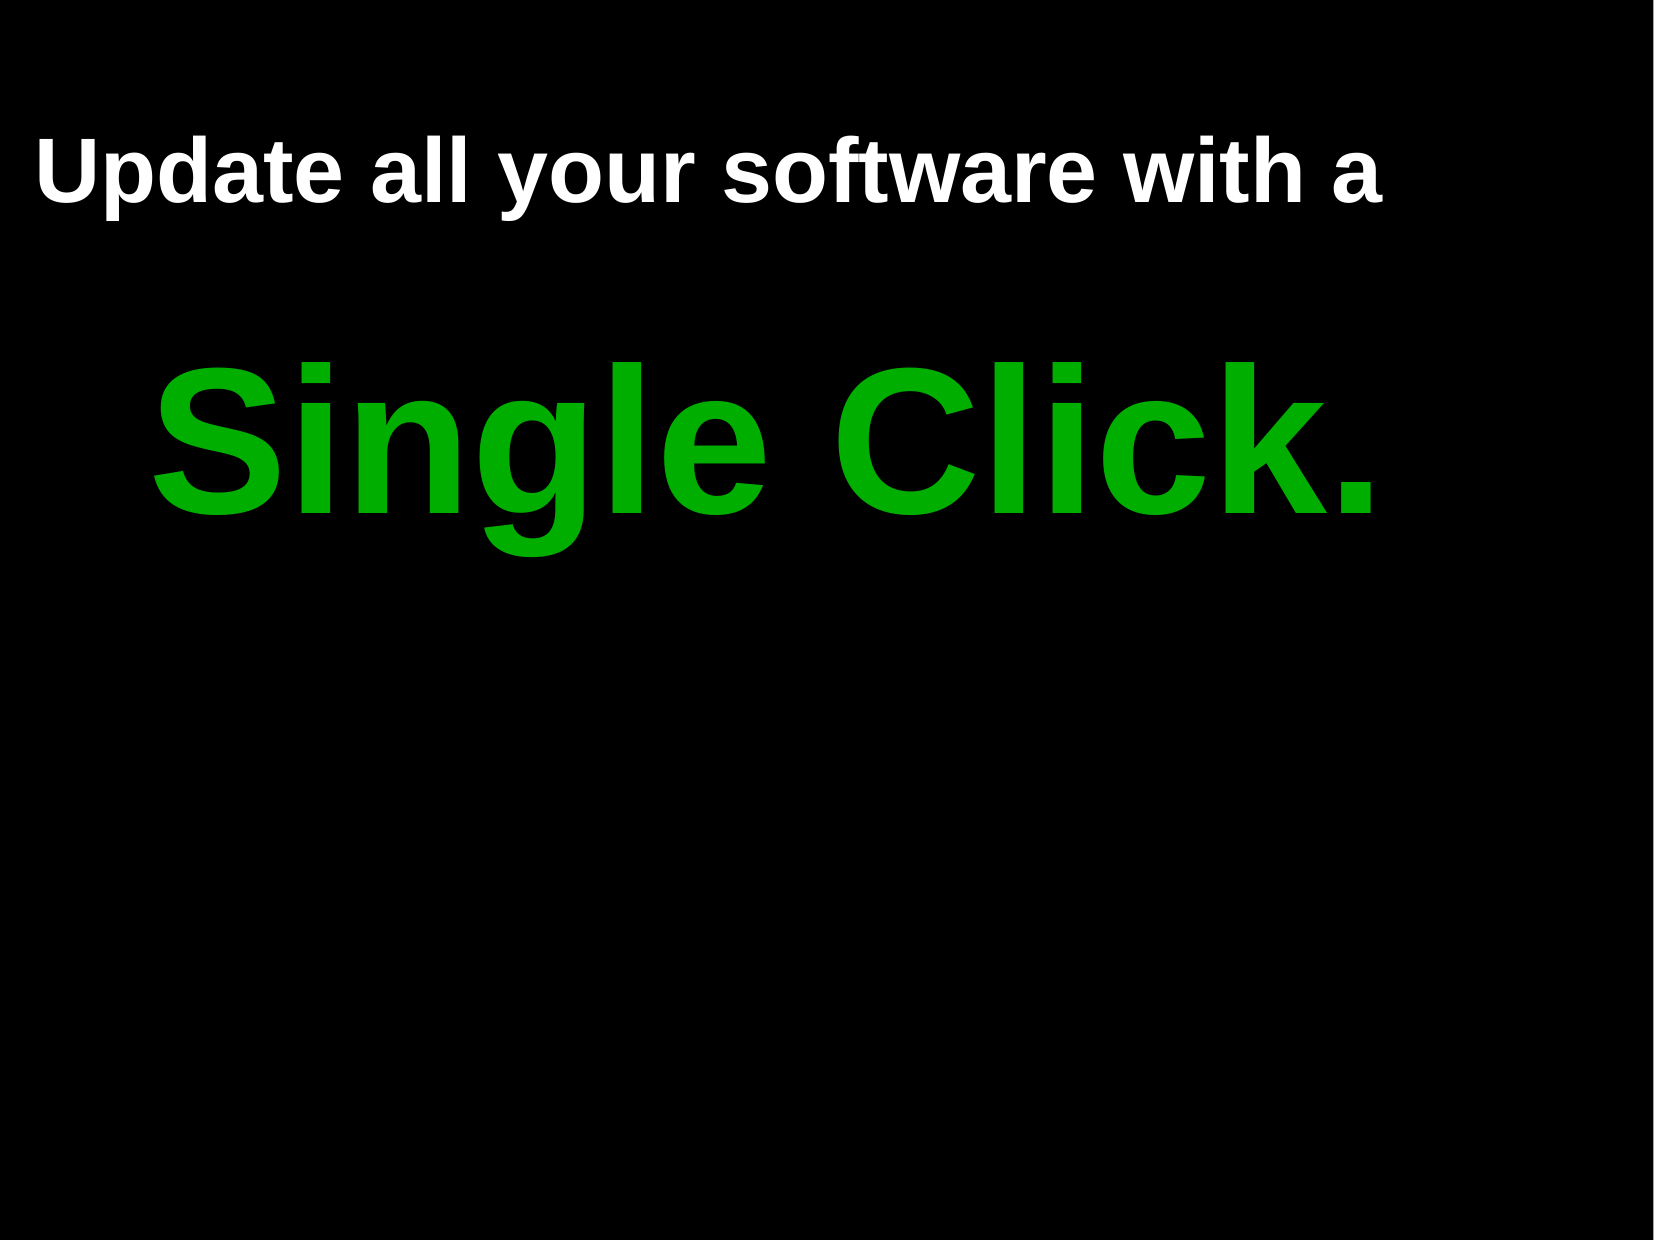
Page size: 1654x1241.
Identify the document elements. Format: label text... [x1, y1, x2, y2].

text_box Update all your software with a Single Click. [0, 112, 1426, 566]
